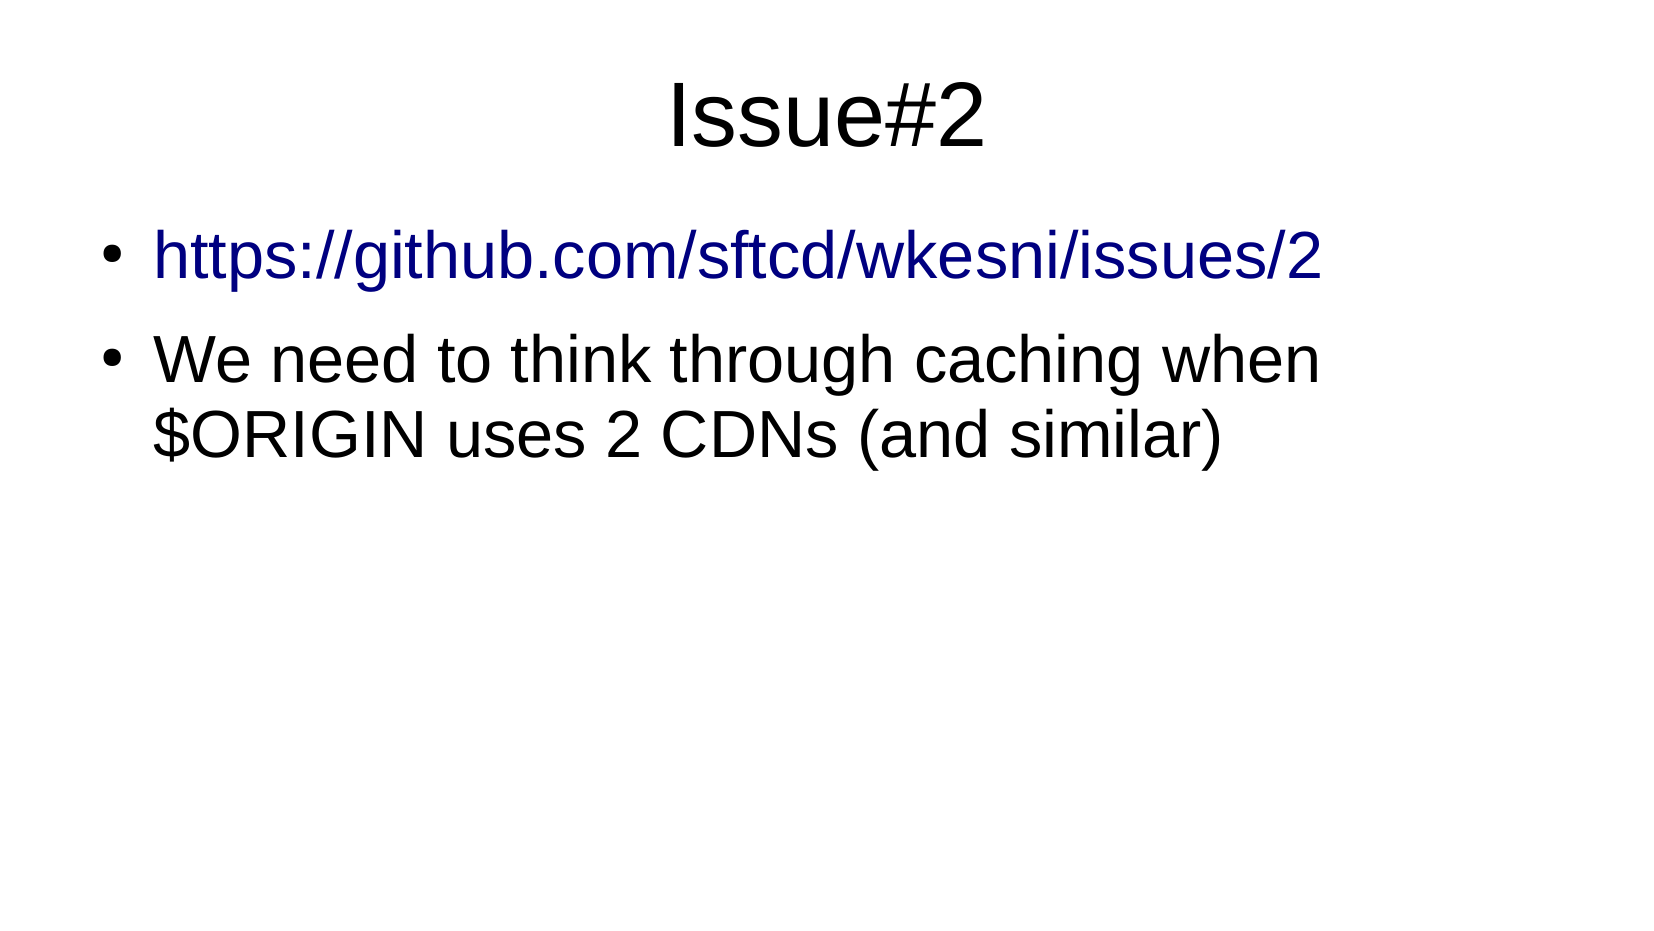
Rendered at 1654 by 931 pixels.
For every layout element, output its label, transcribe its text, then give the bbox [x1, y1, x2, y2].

title Issue#2 [82, 37, 1571, 193]
list https://github.com/sftcd/wkesni/issues/2 We need to think through caching when $ORIGIN uses 2 CDNs (and similar) [82, 217, 1571, 758]
